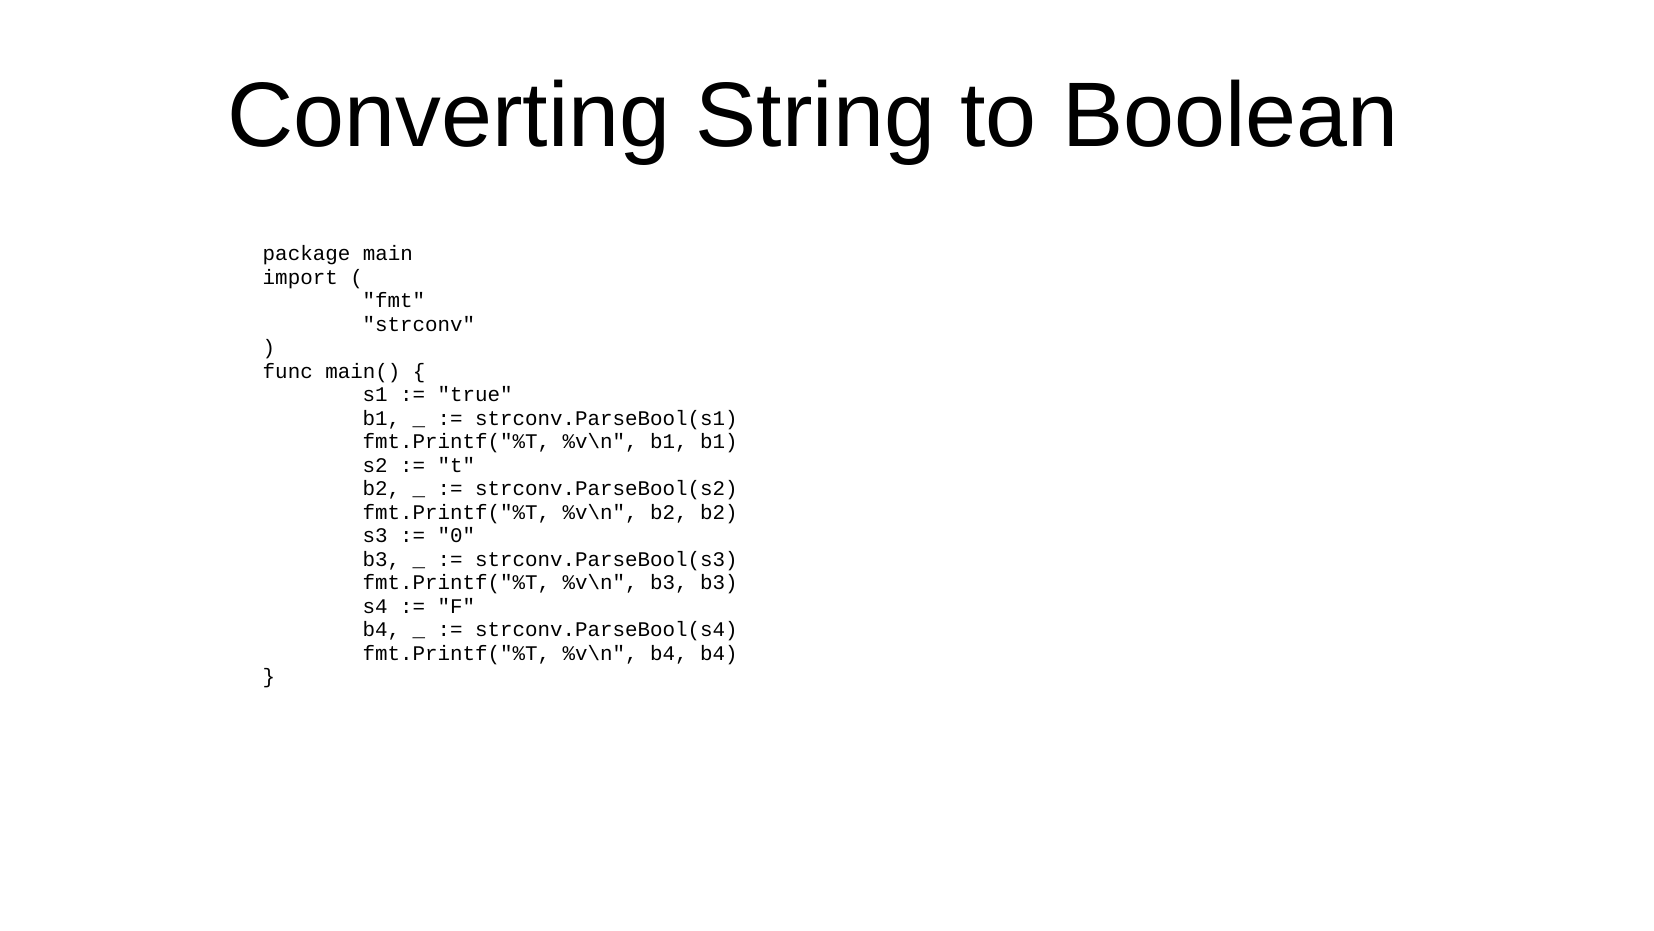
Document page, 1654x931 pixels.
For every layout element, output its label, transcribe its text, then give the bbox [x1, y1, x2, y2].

title Converting String to Boolean [82, 37, 1571, 193]
text_box package main import ( "fmt" "strconv" ) func main() { s1 := "true" b1, _ := strconv.ParseBool(s1) fmt.Printf("%T, %v\n", b1, b1) s2 := "t" b2, _ := strconv.ParseBool(s2) fmt.Printf("%T, %v\n", b2, b2) s3 := "0" b3, _ := strconv.ParseBool(s3) fmt.Printf("%T, %v\n", b3, b3) s4 := "F" b4, _ := strconv.ParseBool(s4) fmt.Printf("%T, %v\n", b4, b4) } [248, 236, 1085, 698]
